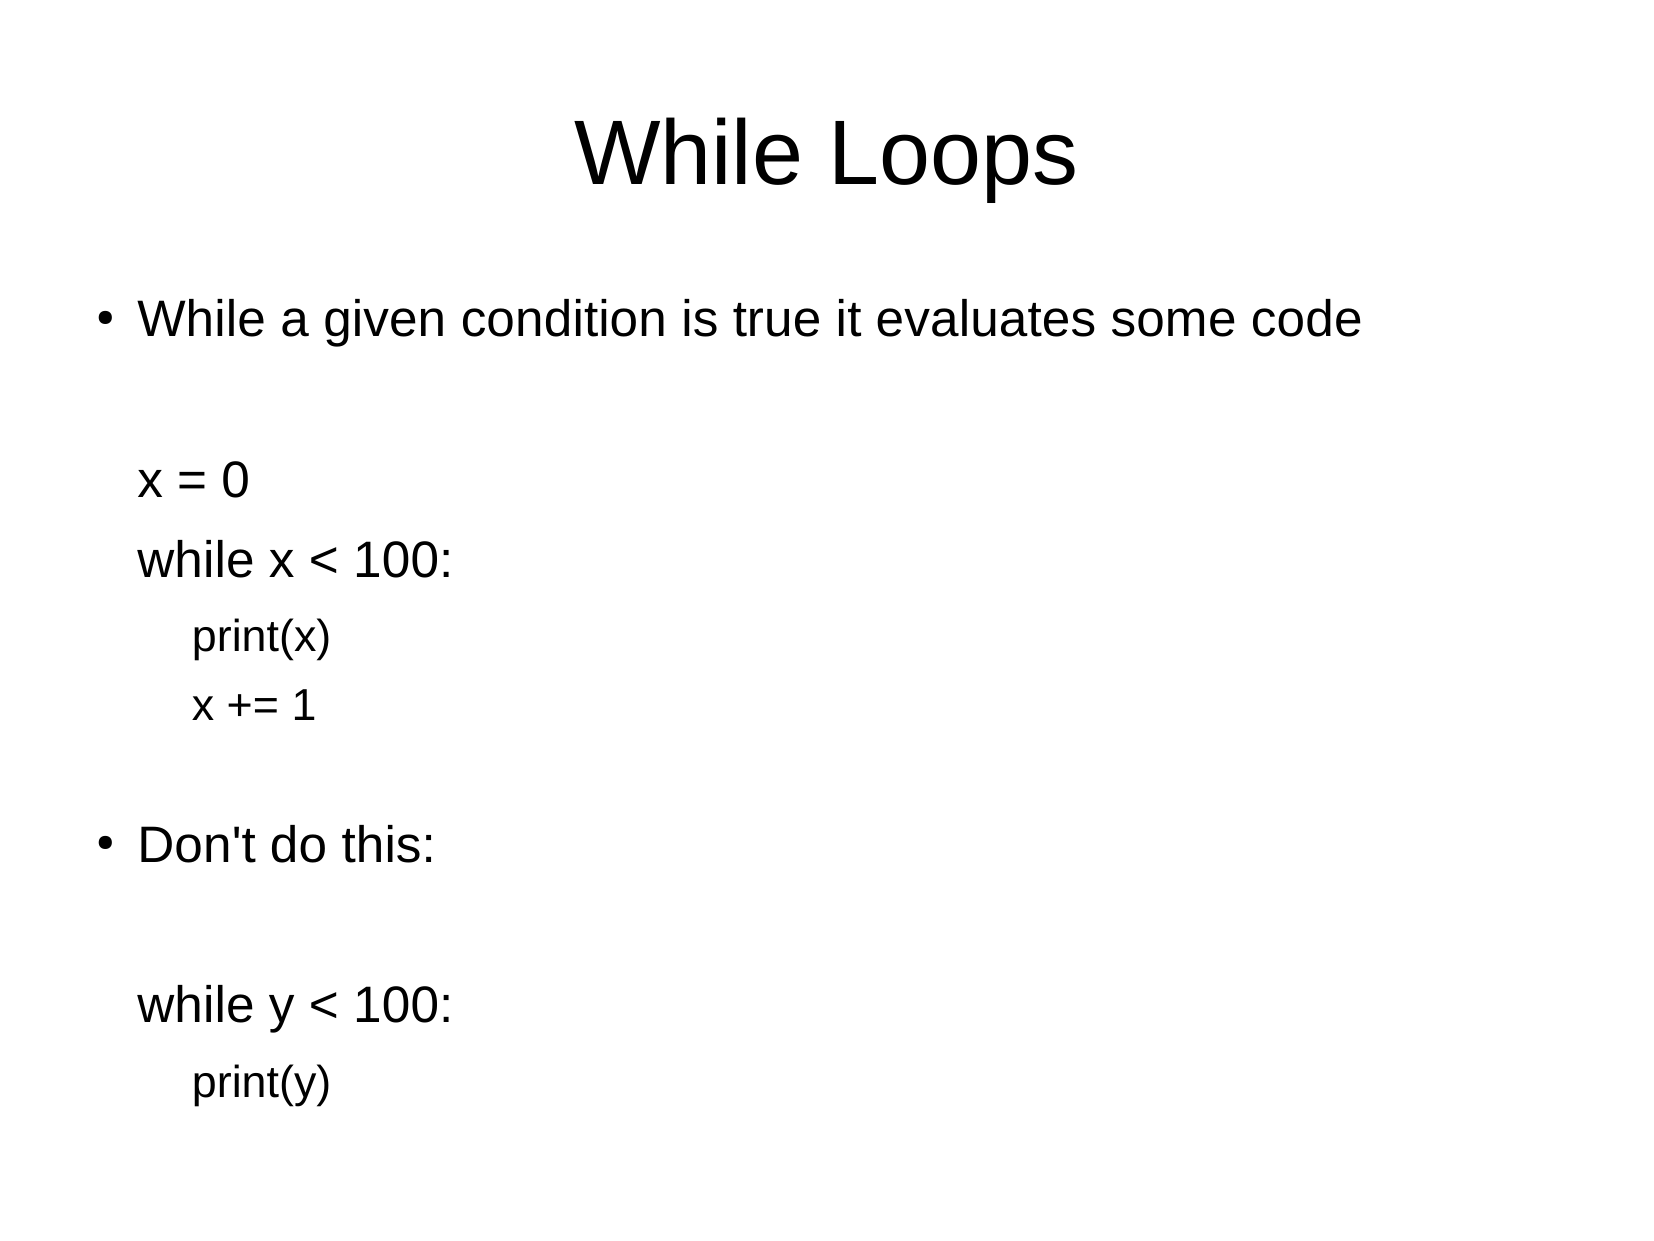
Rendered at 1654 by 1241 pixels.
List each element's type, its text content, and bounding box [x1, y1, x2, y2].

title While Loops [82, 49, 1571, 257]
list While a given condition is true it evaluates some code x = 0 while x < 100: print(x) x += 1 Don't do this: while y < 100: print(y) [82, 290, 1571, 1109]
